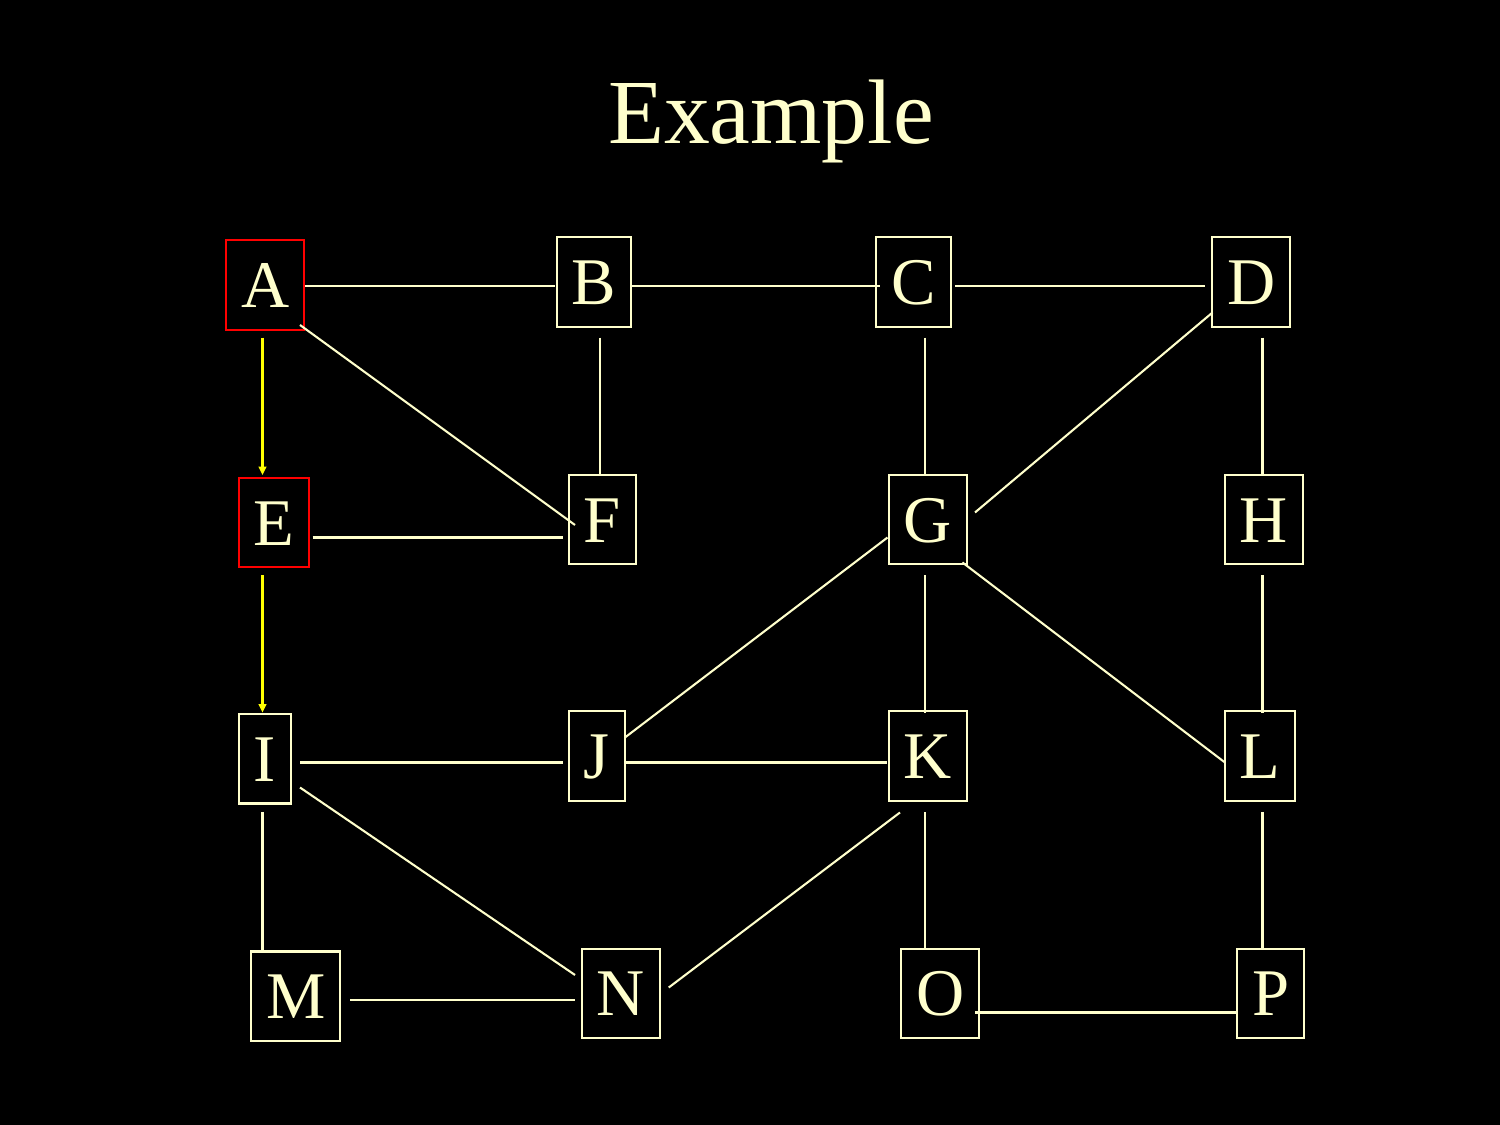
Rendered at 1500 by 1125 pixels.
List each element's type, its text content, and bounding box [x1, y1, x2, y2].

text_box A [226, 240, 305, 330]
text_box G [888, 474, 967, 565]
text_box L [1224, 711, 1296, 801]
text_box O [901, 948, 980, 1039]
text_box F [569, 474, 636, 565]
text_box M [251, 951, 341, 1042]
title Example [42, 37, 1500, 188]
text_box H [1224, 474, 1303, 565]
text_box P [1237, 948, 1305, 1039]
text_box C [876, 237, 951, 327]
text_box J [569, 711, 625, 801]
text_box B [556, 237, 632, 327]
text_box I [238, 713, 291, 804]
text_box D [1212, 237, 1291, 327]
text_box E [238, 477, 310, 568]
text_box N [581, 948, 660, 1039]
text_box K [888, 711, 967, 801]
